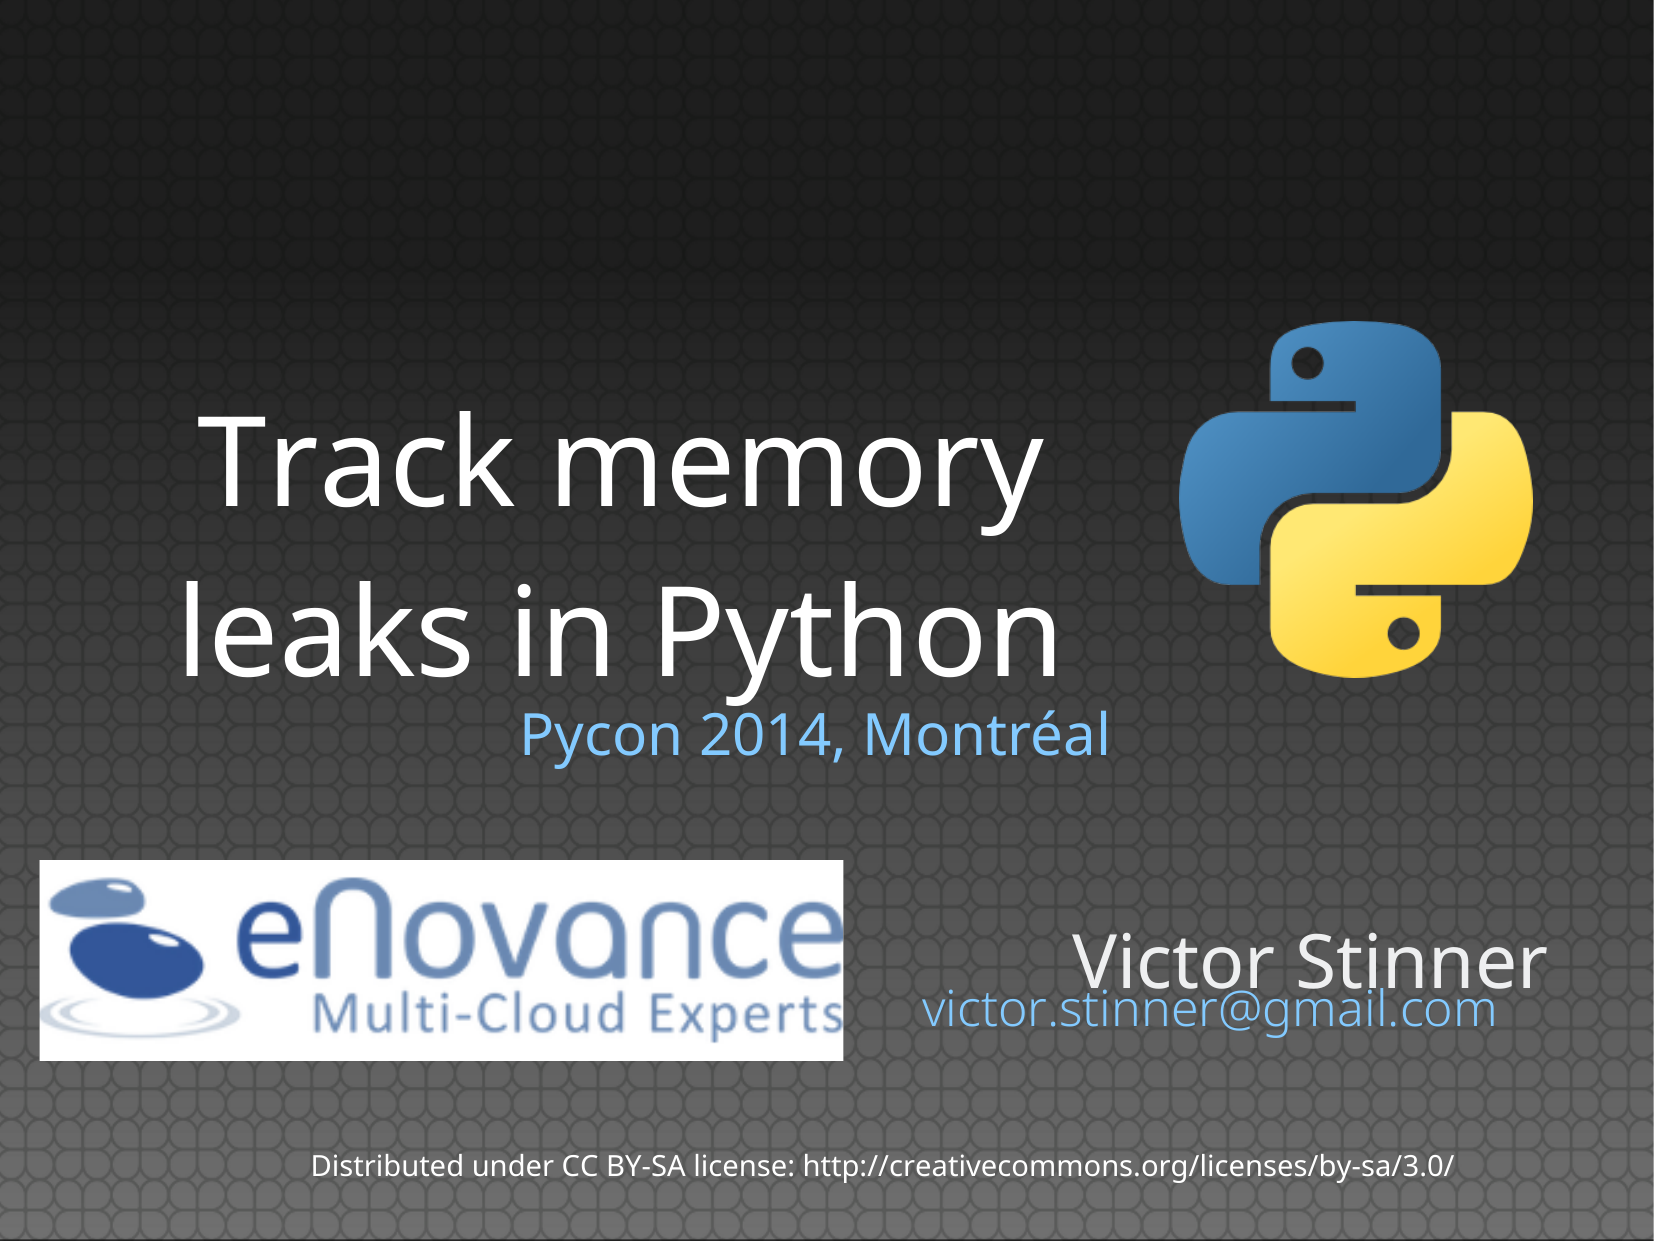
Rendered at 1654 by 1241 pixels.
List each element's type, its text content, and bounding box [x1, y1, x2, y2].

picture [0, 0, 1654, 1241]
text_box Track memory leaks in Python [63, 372, 1179, 627]
text_box Victor Stinner [1057, 900, 1596, 992]
subtitle Pycon 2014, Montréal [142, 695, 1489, 771]
text_box Distributed under CC BY-SA license: http://creativecommons.org/licenses/by-sa/3.0/ [233, 1144, 1456, 1204]
text_box victor.stinner@gmail.com [922, 973, 1571, 1024]
